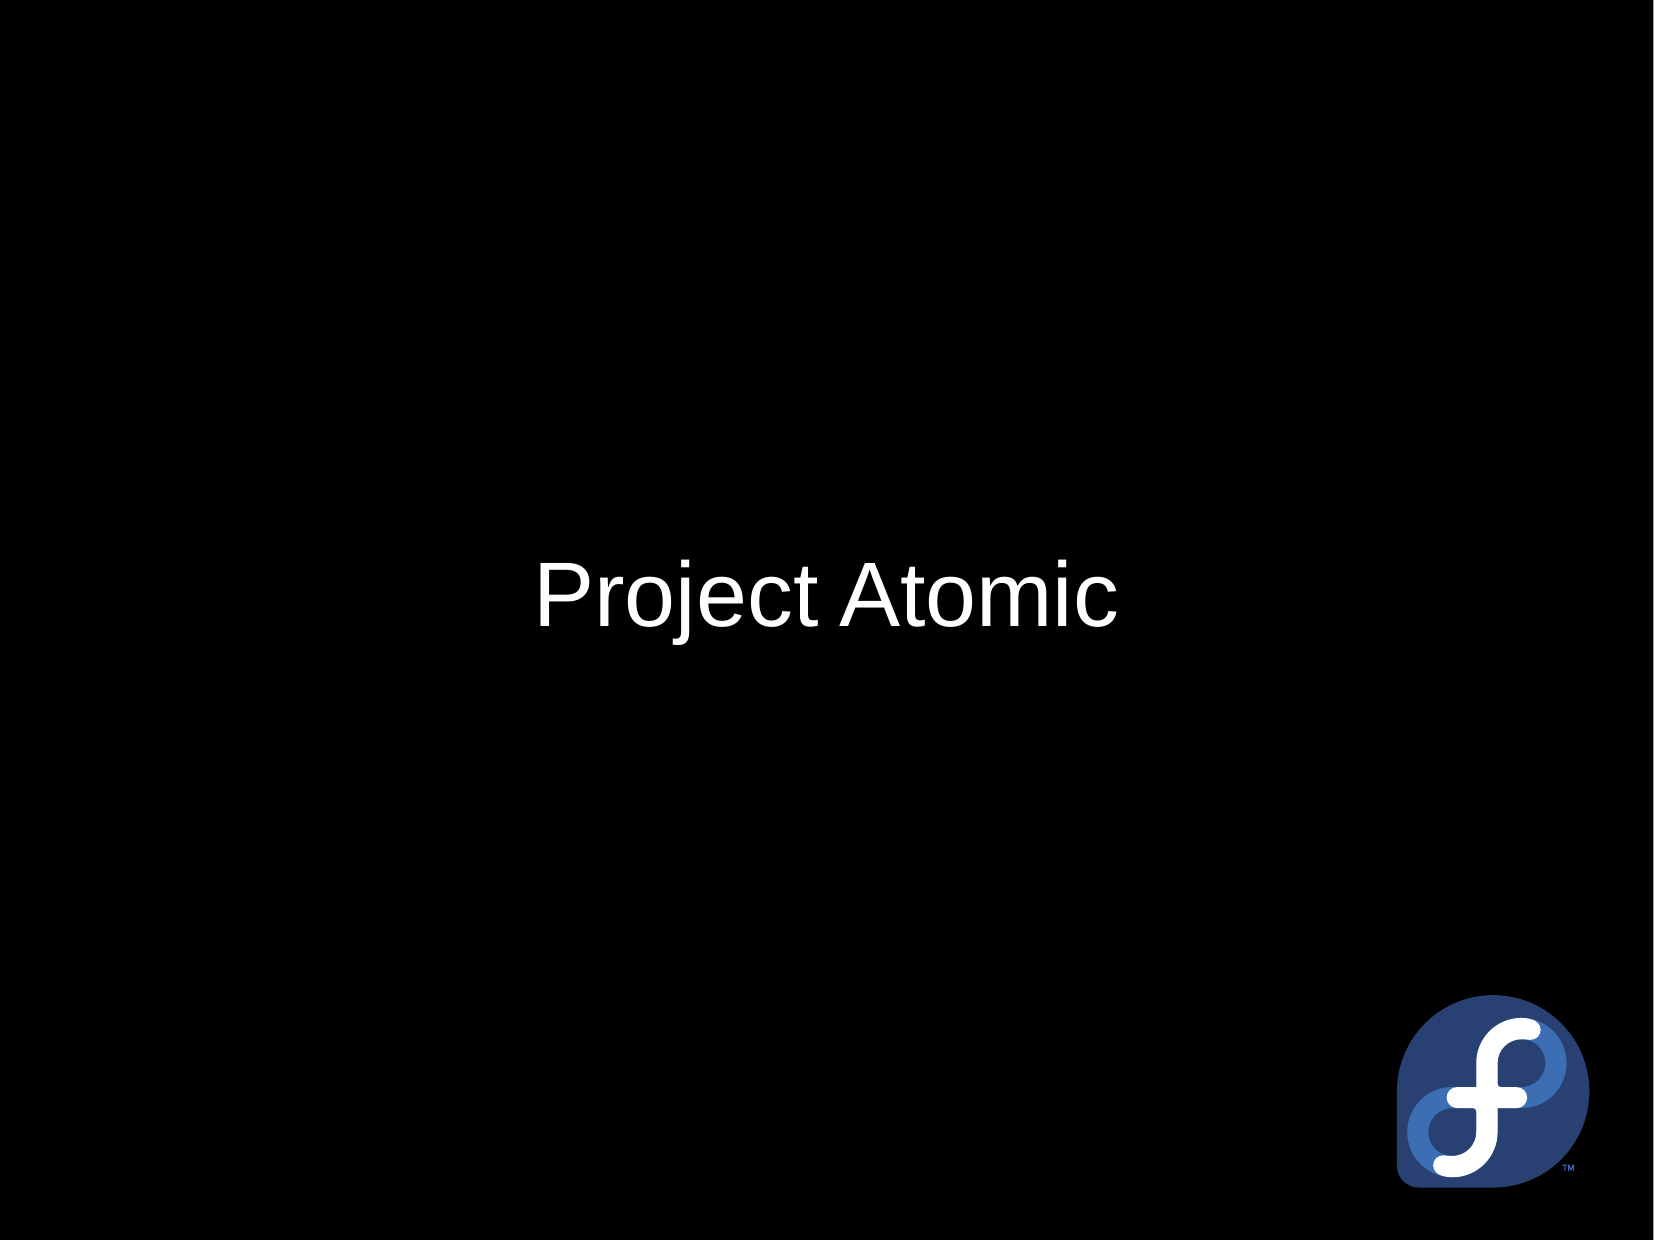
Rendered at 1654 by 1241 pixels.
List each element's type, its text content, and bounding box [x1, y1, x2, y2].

picture [1396, 994, 1591, 1189]
title Project Atomic [82, 180, 1571, 1010]
